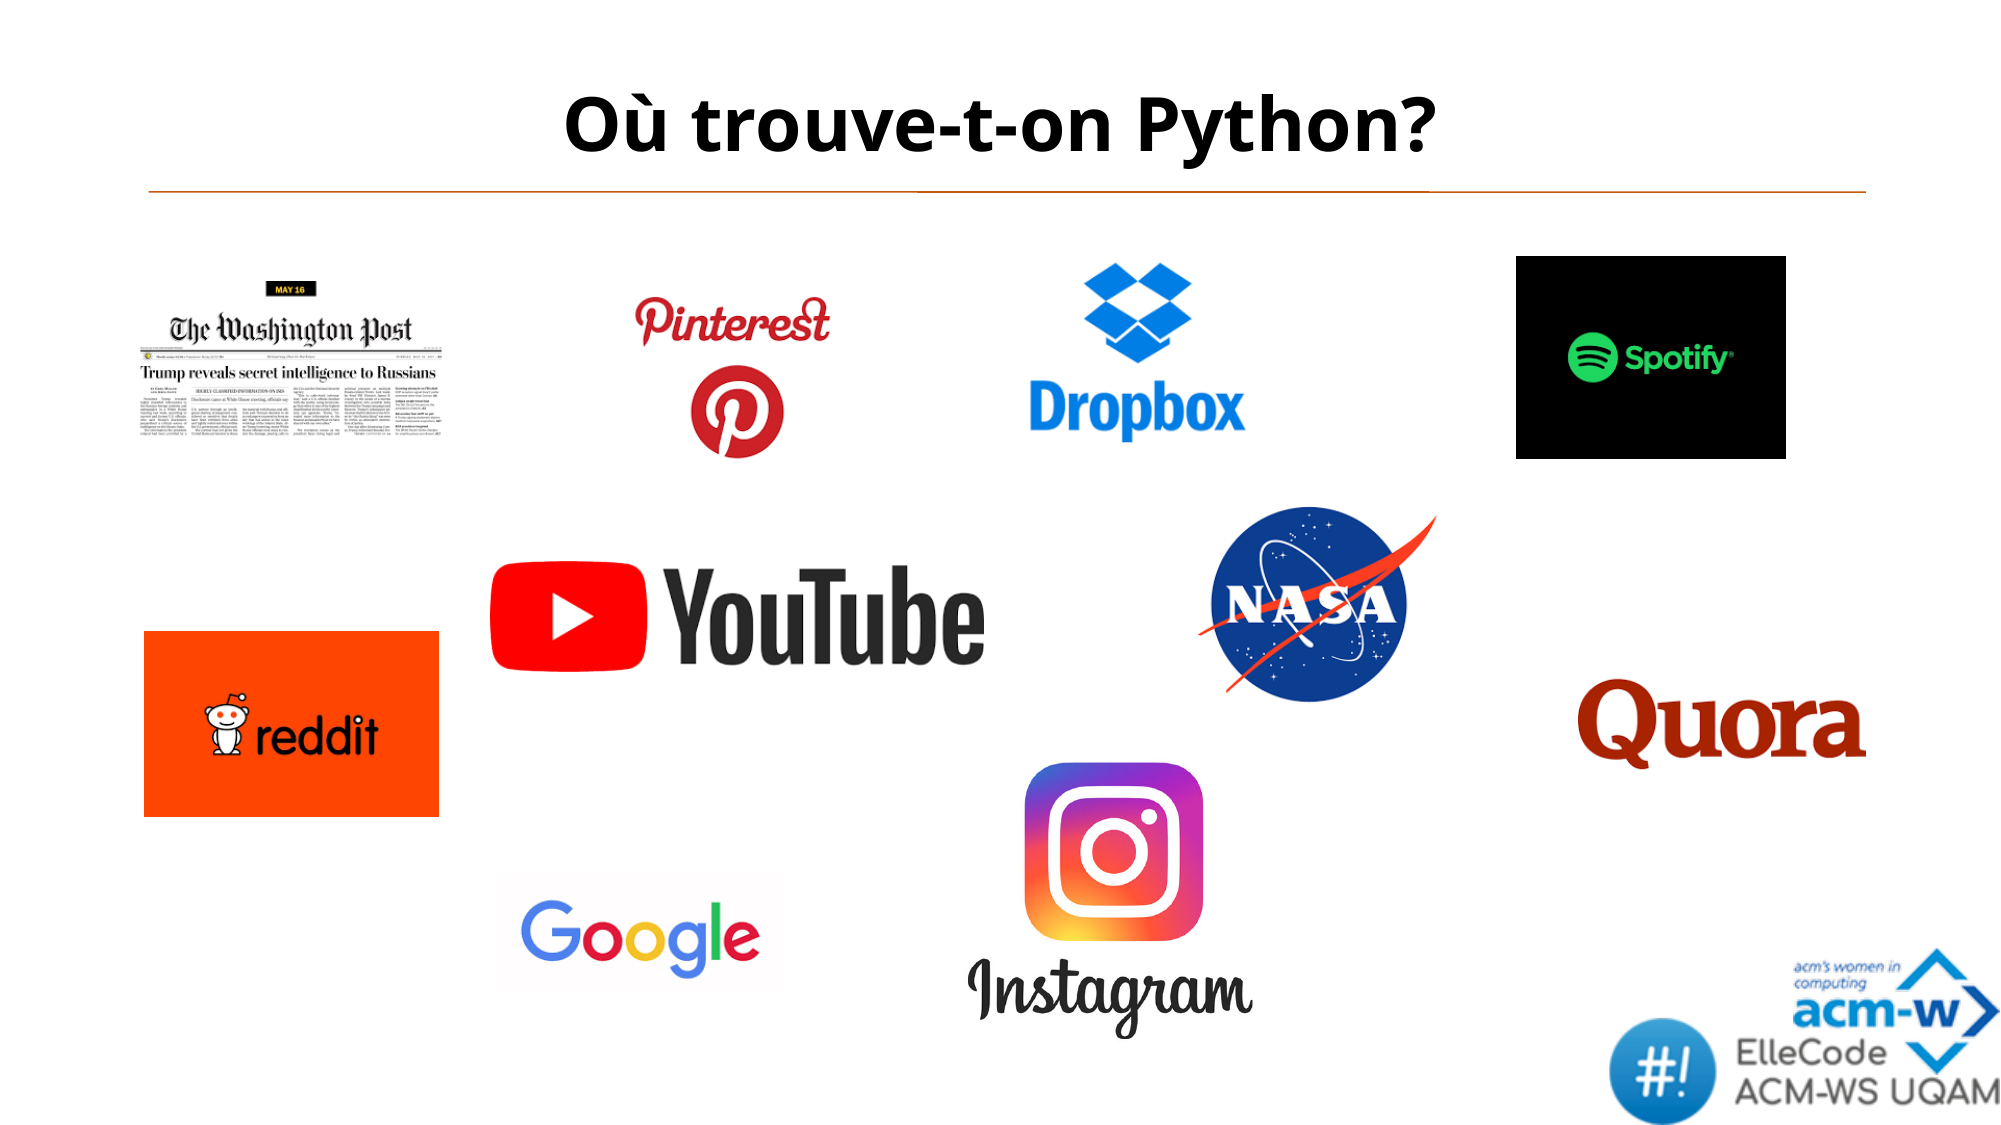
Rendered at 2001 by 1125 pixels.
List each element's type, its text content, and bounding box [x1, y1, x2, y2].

picture [1578, 629, 1866, 819]
picture [1020, 230, 1255, 465]
picture [1190, 503, 1453, 710]
picture [858, 759, 1364, 1044]
picture [1516, 256, 1786, 459]
picture [499, 840, 785, 1031]
picture [1609, 948, 2000, 1125]
picture [602, 270, 872, 473]
picture [130, 281, 453, 451]
picture [144, 631, 439, 817]
picture [490, 561, 984, 672]
text_box Où trouve-t-on Python? [0, 18, 2000, 236]
